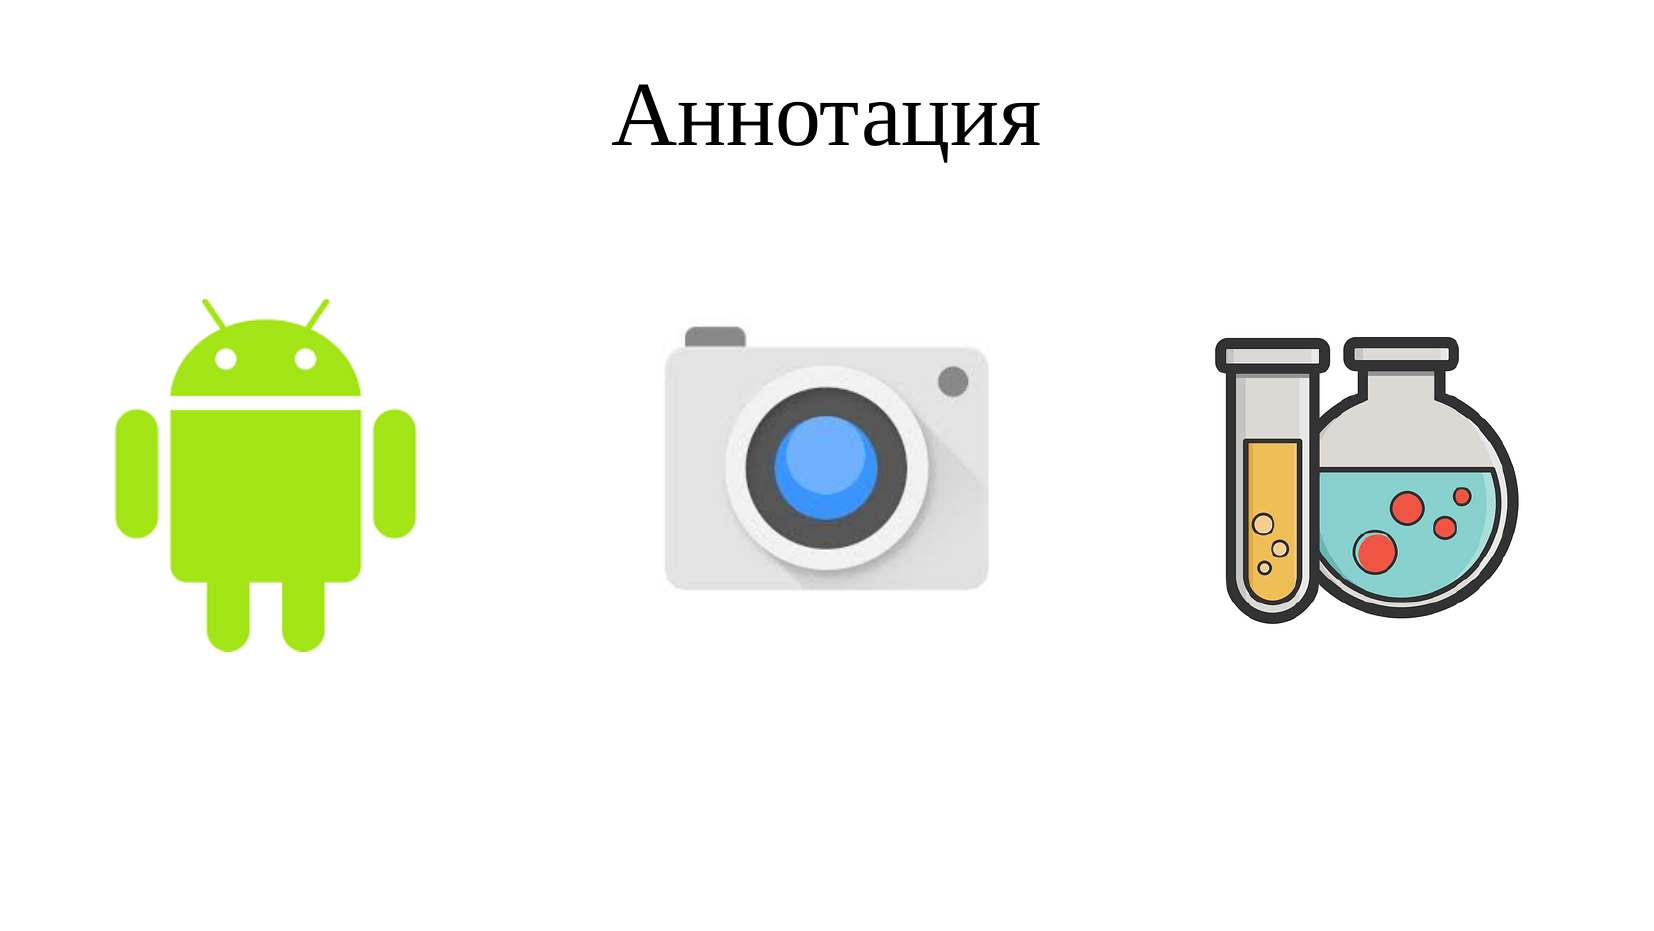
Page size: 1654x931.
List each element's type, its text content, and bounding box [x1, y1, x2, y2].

picture [90, 299, 442, 652]
picture [1200, 330, 1530, 630]
title Аннотация [82, 37, 1571, 193]
picture [651, 291, 1003, 644]
